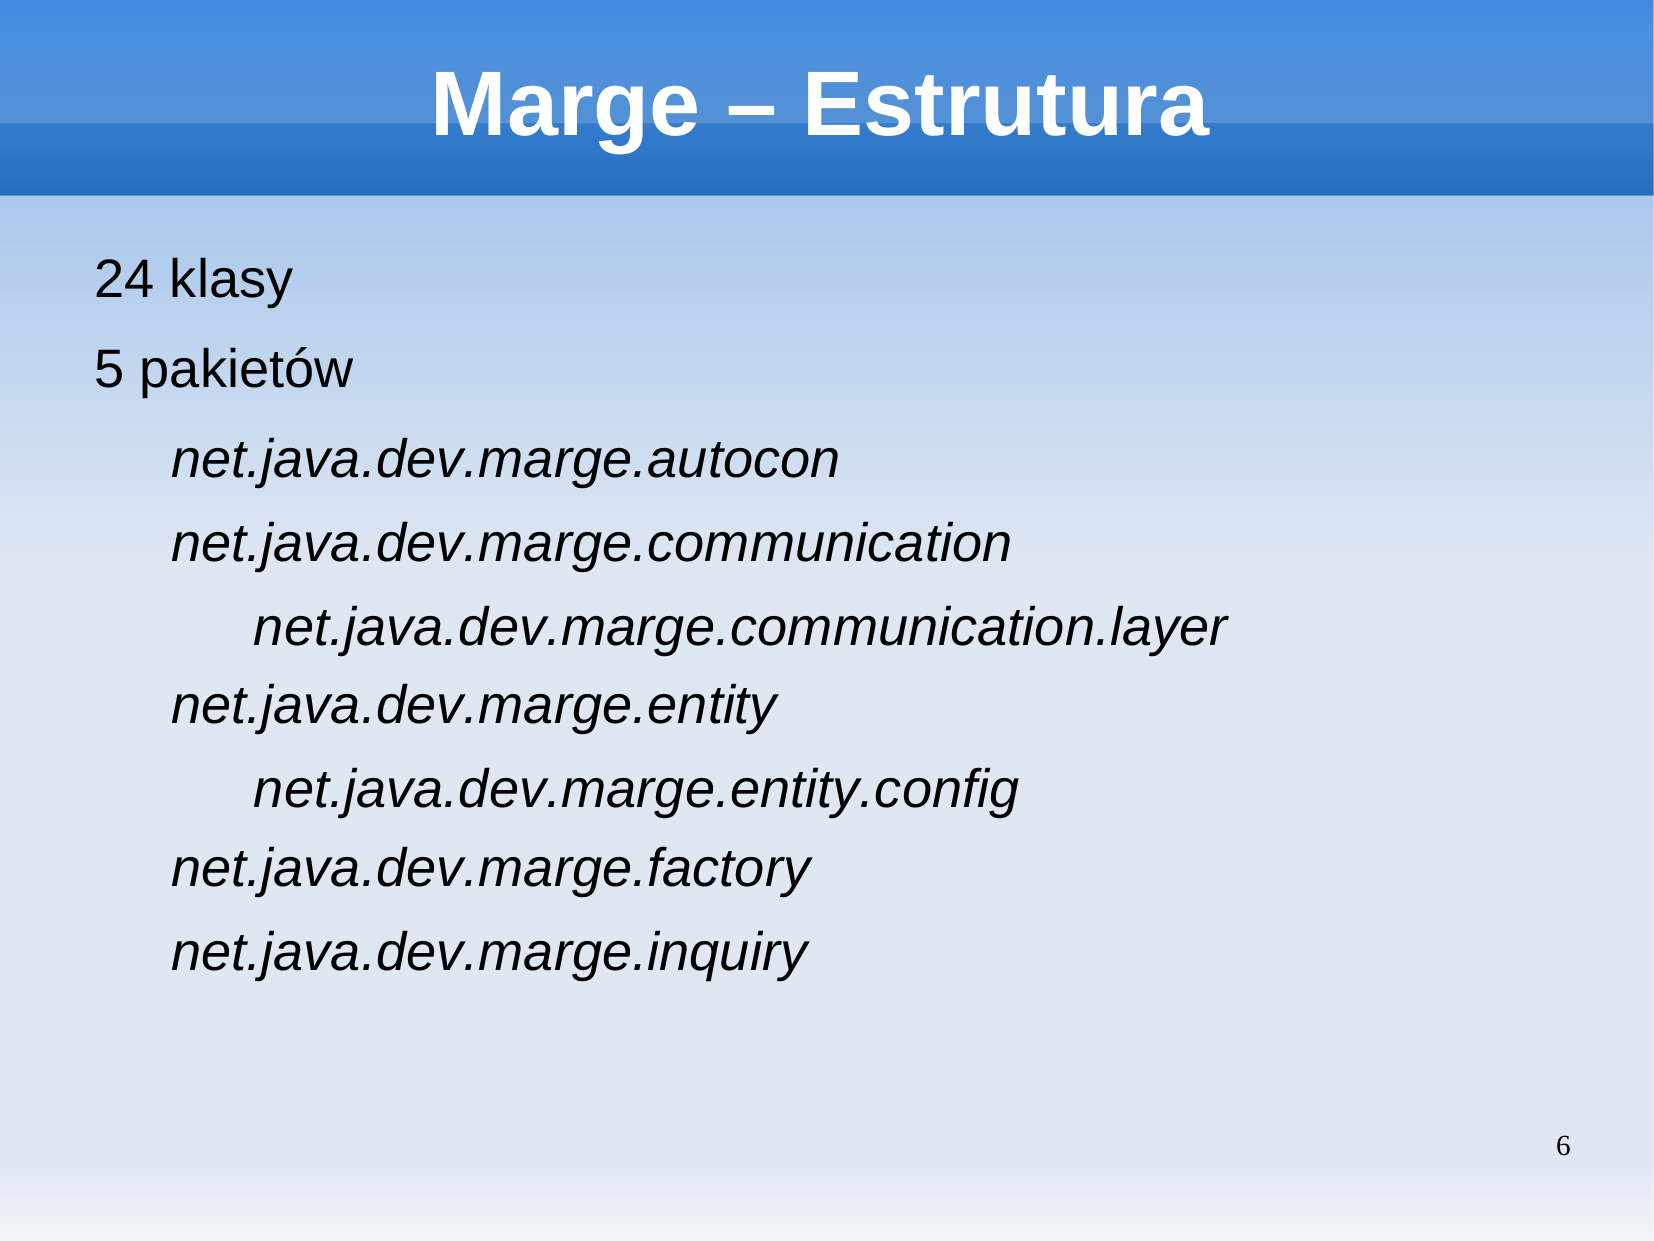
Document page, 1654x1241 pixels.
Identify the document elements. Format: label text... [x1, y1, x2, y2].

title Marge – Estrutura [76, 7, 1565, 200]
list 24 klasy 5 pakietów net.java.dev.marge.autocon net.java.dev.marge.communication net.java.dev.marge.communication.layer net.java.dev.marge.entity net.java.dev.marge.entity.config net.java.dev.marge.factory net.java.dev.marge.inquiry [76, 248, 1565, 1052]
picture [0, 0, 1654, 1241]
